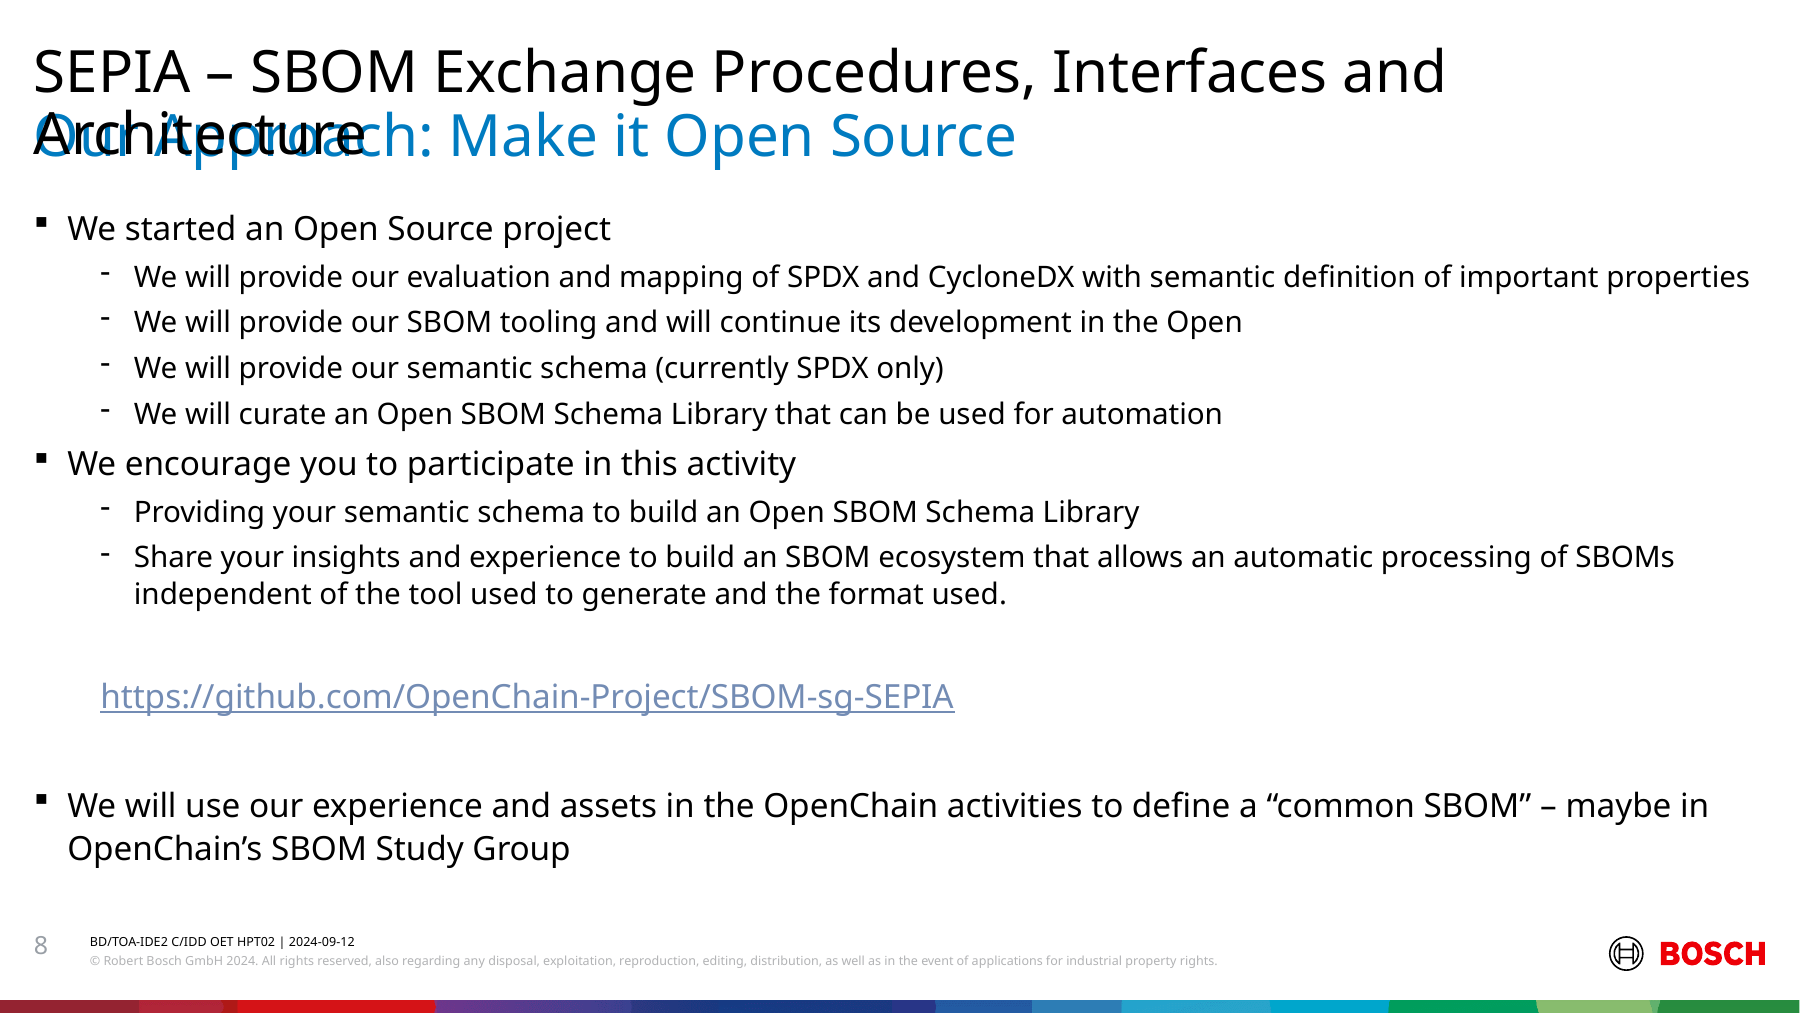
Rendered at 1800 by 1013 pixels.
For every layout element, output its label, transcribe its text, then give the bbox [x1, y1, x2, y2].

title Our Approach: Make it Open Source [33, 107, 1766, 171]
list SEPIA – SBOM Exchange Procedures, Interfaces and Architecture [33, 42, 1766, 107]
picture [1388, 1000, 1800, 1013]
picture [0, 1000, 1270, 1013]
list We started an Open Source project We will provide our evaluation and mapping of SPDX and CycloneDX with semantic definition of important properties We will provide our SBOM tooling and will continue its development in the Open We will provide our semantic schema (currently SPDX only) We will curate an Open SBOM Schema Library that can be used for automation We encourage you to participate in this activity Providing your semantic schema to build an Open SBOM Schema Library Share your insights and experience to build an SBOM ecosystem that allows an automatic processing of SBOMs independent of the tool used to generate and the format used. https://github.com/OpenChain-Project/SBOM-sg-SEPIA We will use our experience and assets in the OpenChain activities to define a “common SBOM” – maybe in OpenChain’s SBOM Study Group [33, 204, 1766, 901]
slide_number <number> [33, 929, 81, 997]
